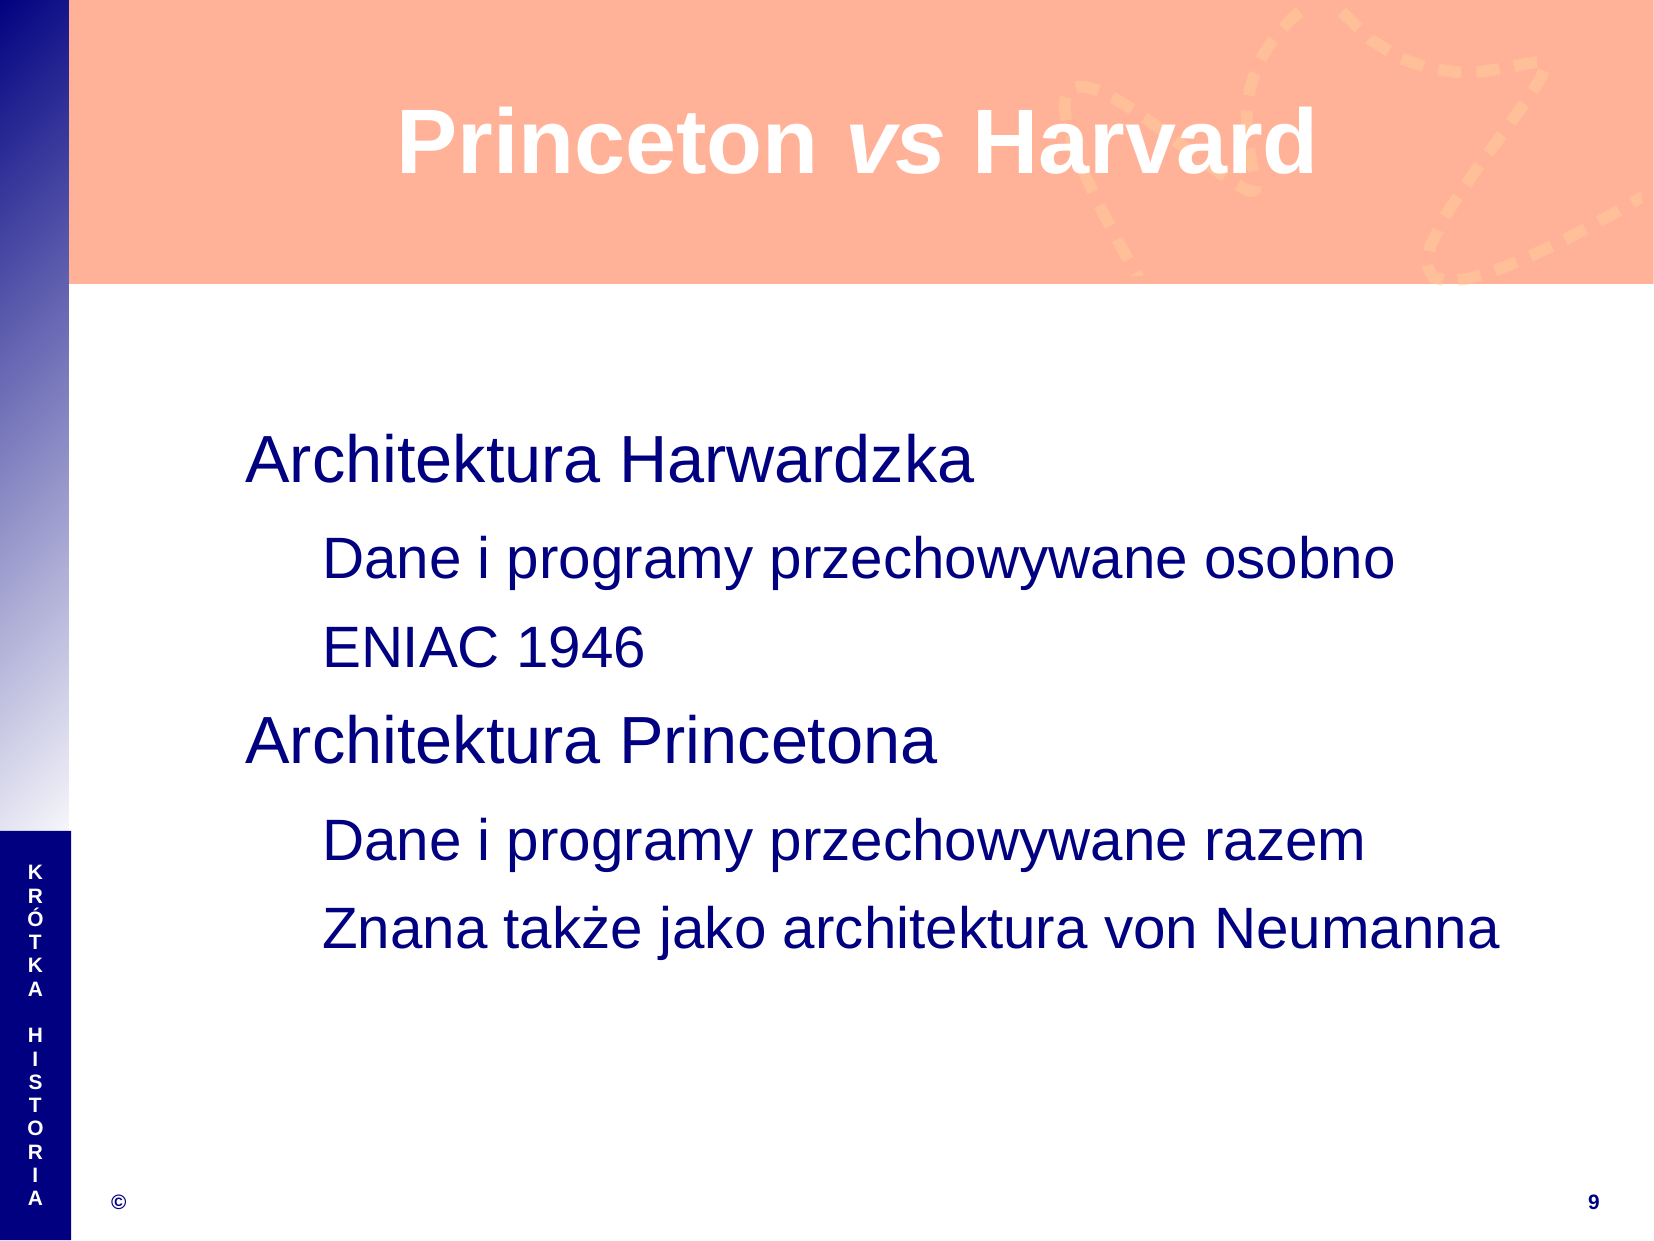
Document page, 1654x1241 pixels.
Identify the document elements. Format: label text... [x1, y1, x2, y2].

text_box K R Ó T K A H I S T O R I A [0, 830, 71, 1241]
list Architektura Harwardzka Dane i programy przechowywane osobno ENIAC 1946 Architektura Princetona Dane i programy przechowywane razem Znana także jako architektura von Neumanna [227, 421, 1554, 1013]
title Princeton vs Harvard [99, 37, 1617, 246]
